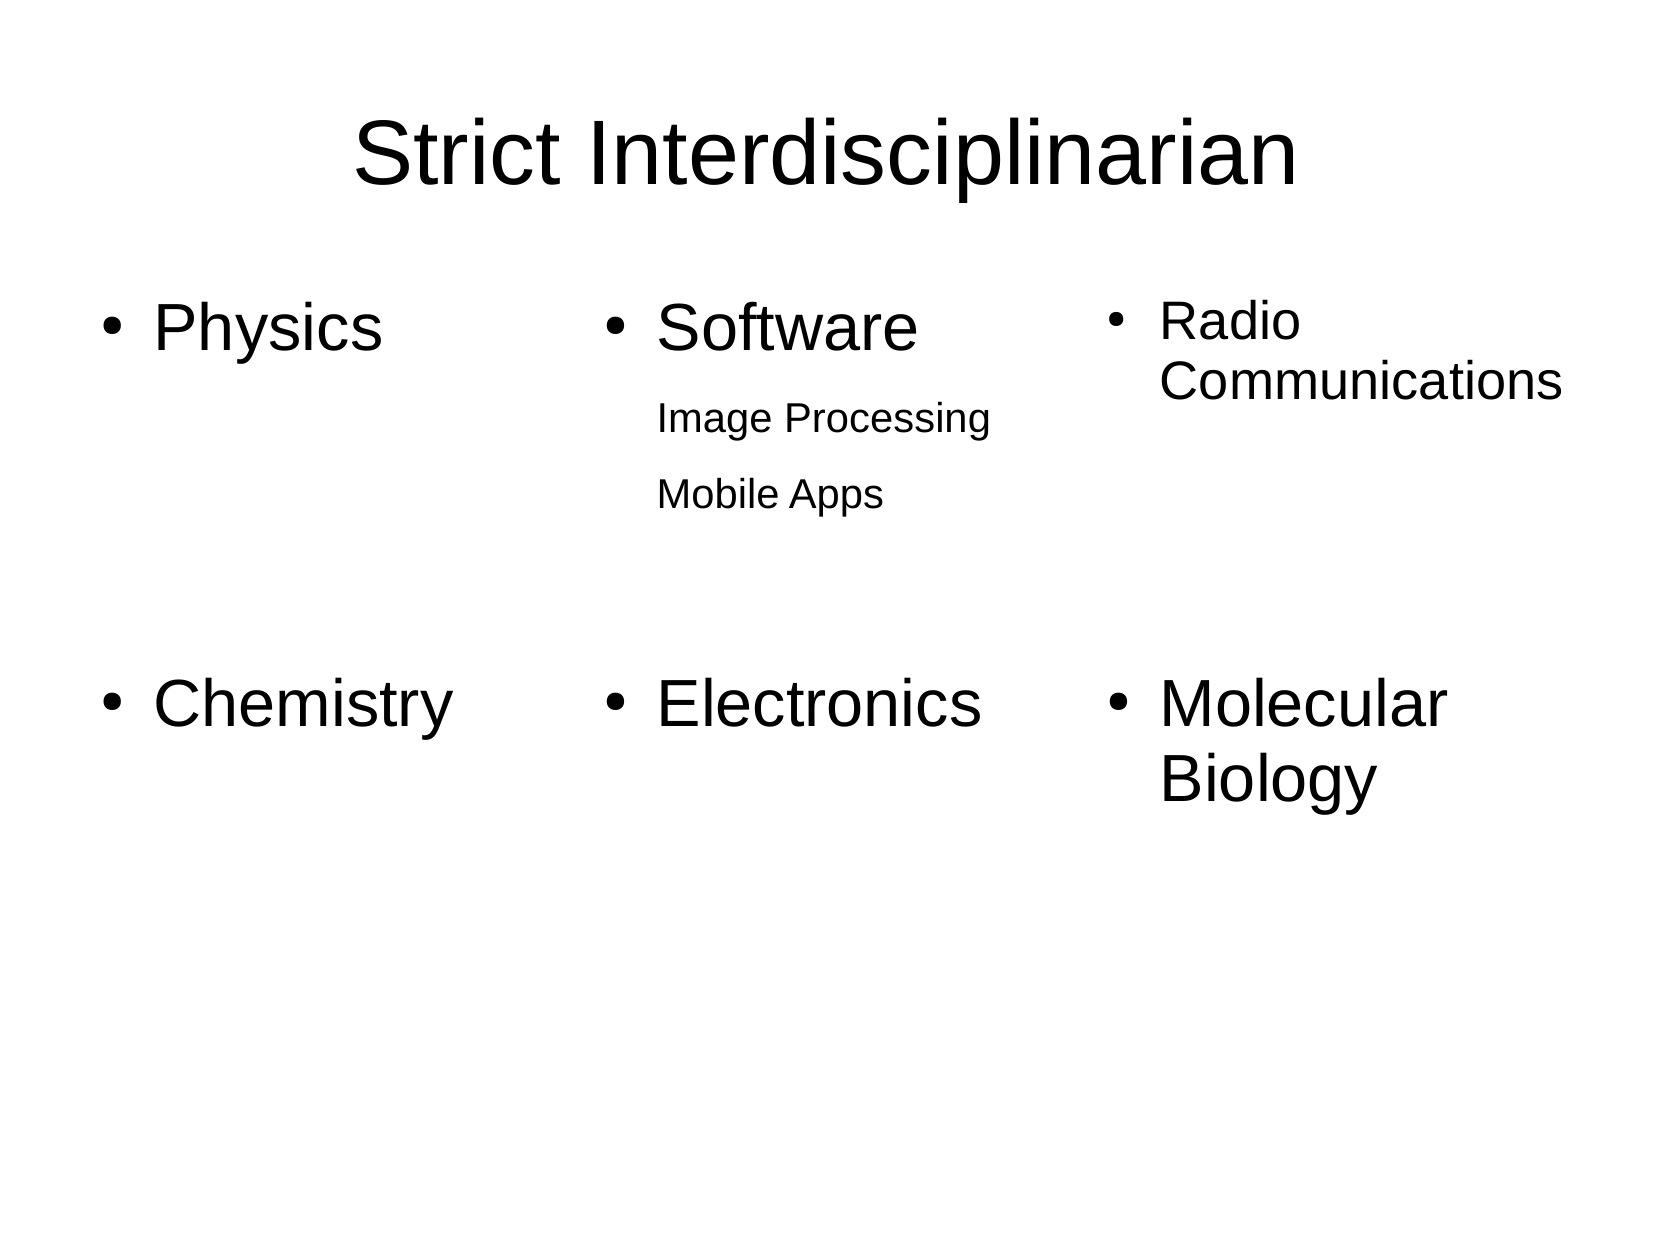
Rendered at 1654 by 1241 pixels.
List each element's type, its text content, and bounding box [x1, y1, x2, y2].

list Chemistry [82, 665, 562, 1009]
list Electronics [585, 665, 1065, 1009]
list Radio Communications [1088, 290, 1569, 634]
list Software Image Processing Mobile Apps [585, 290, 1065, 634]
title Strict Interdisciplinarian [82, 49, 1571, 257]
list Molecular Biology [1088, 665, 1569, 1009]
list Physics [82, 290, 562, 634]
